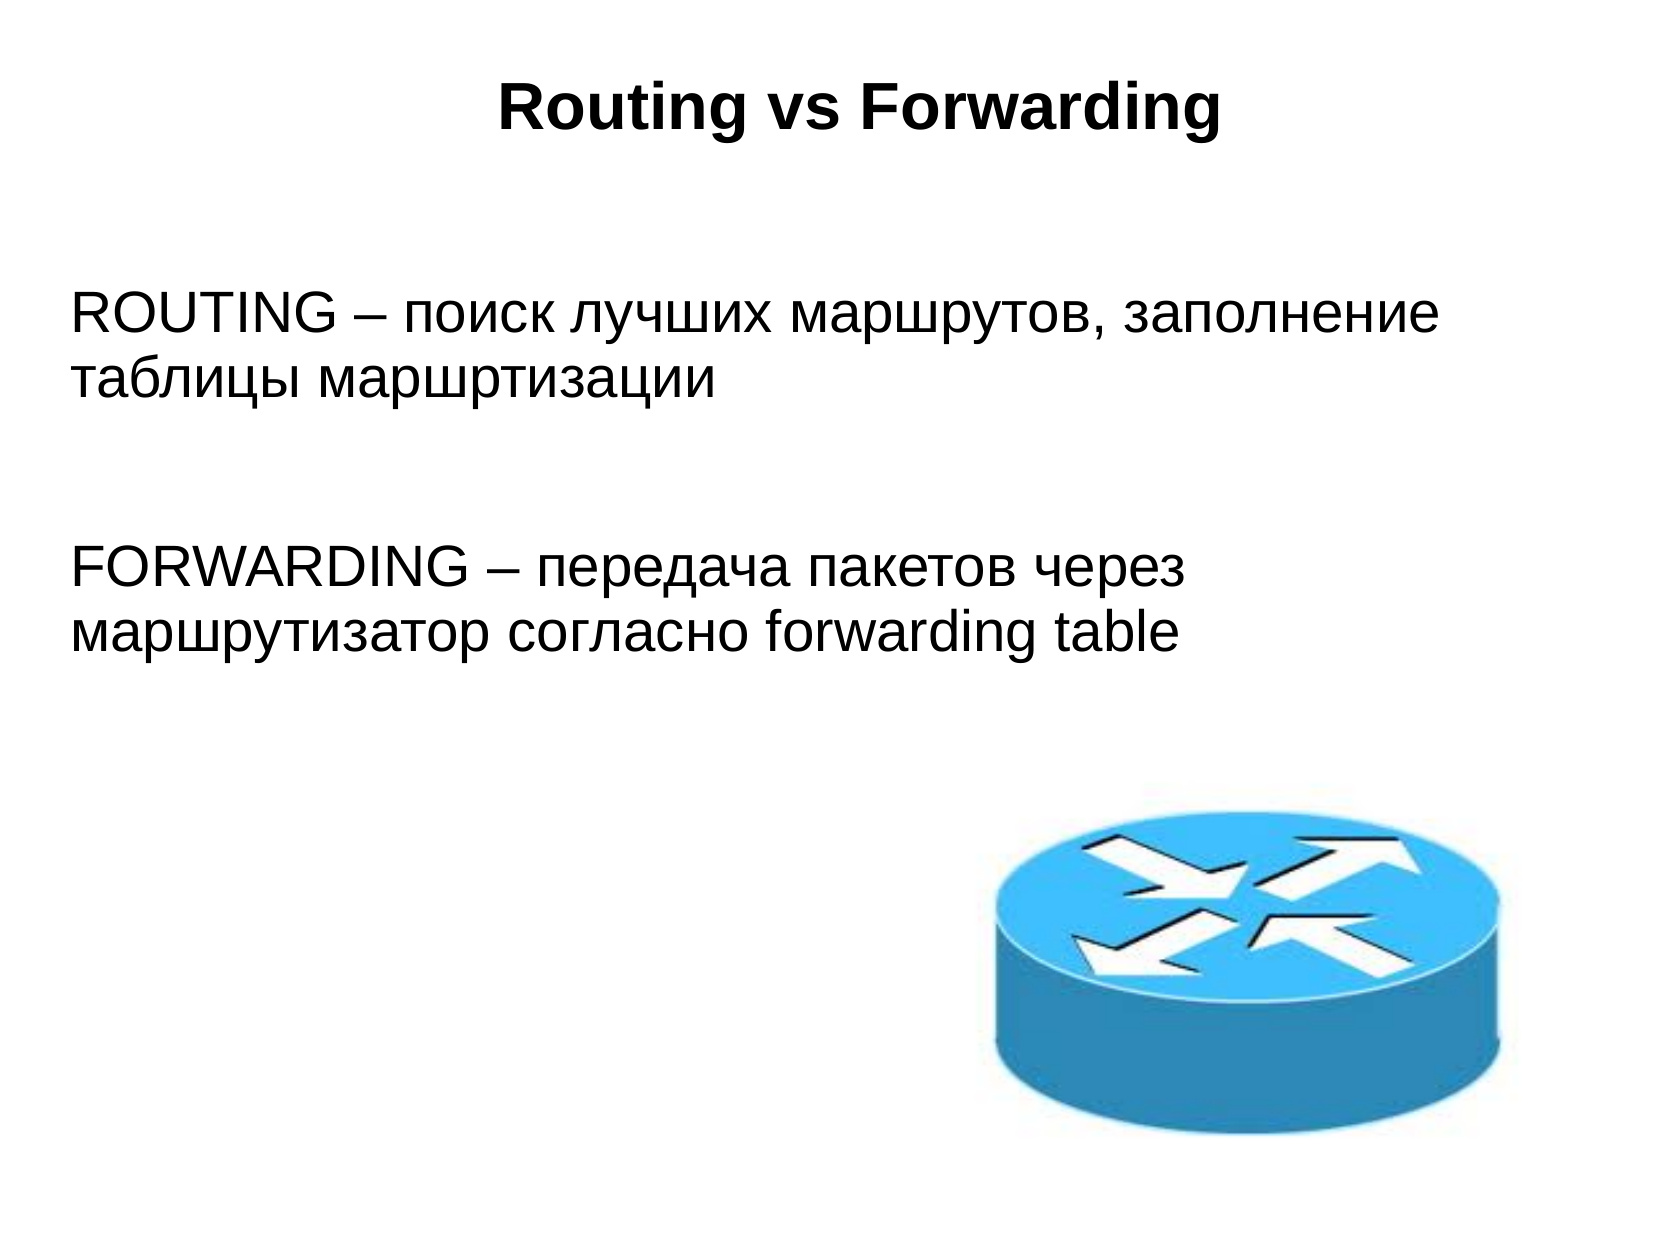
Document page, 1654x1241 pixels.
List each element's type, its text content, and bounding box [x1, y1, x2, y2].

text_box Routing vs Forwarding [123, 41, 1597, 151]
picture [937, 749, 1576, 1201]
list ROUTING – поиск лучших маршрутов, заполнение таблицы маршртизации FORWARDING – передача пакетов через маршрутизатор согласно forwarding table [70, 279, 1513, 730]
